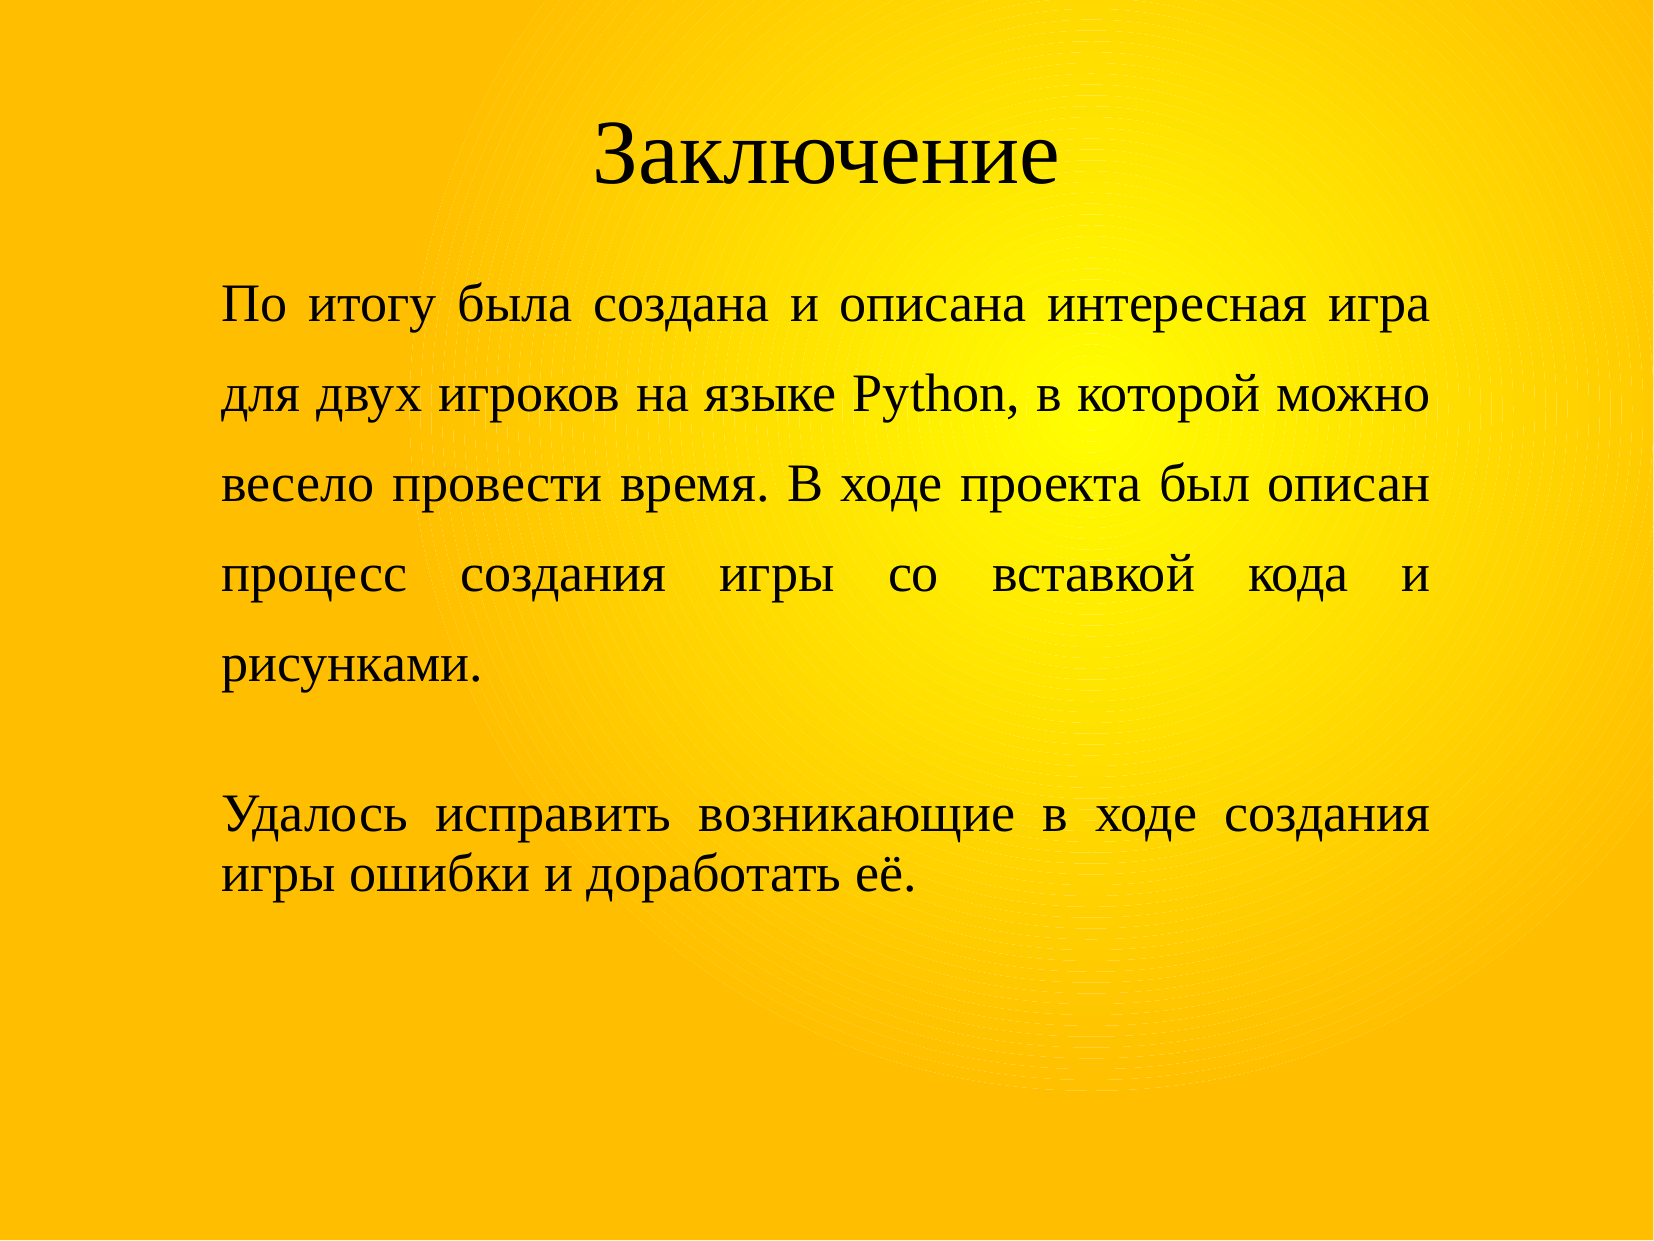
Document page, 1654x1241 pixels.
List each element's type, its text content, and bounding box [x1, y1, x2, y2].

title Заключение [82, 49, 1571, 257]
text_box По итогу была создана и описана интересная игра для двух игроков на языке Python, в которой можно весело провести время. В ходе проекта был описан процесс создания игры со вставкой кода и рисунками. Удалось исправить возникающие в ходе создания игры ошибки и доработать её. [206, 236, 1447, 912]
